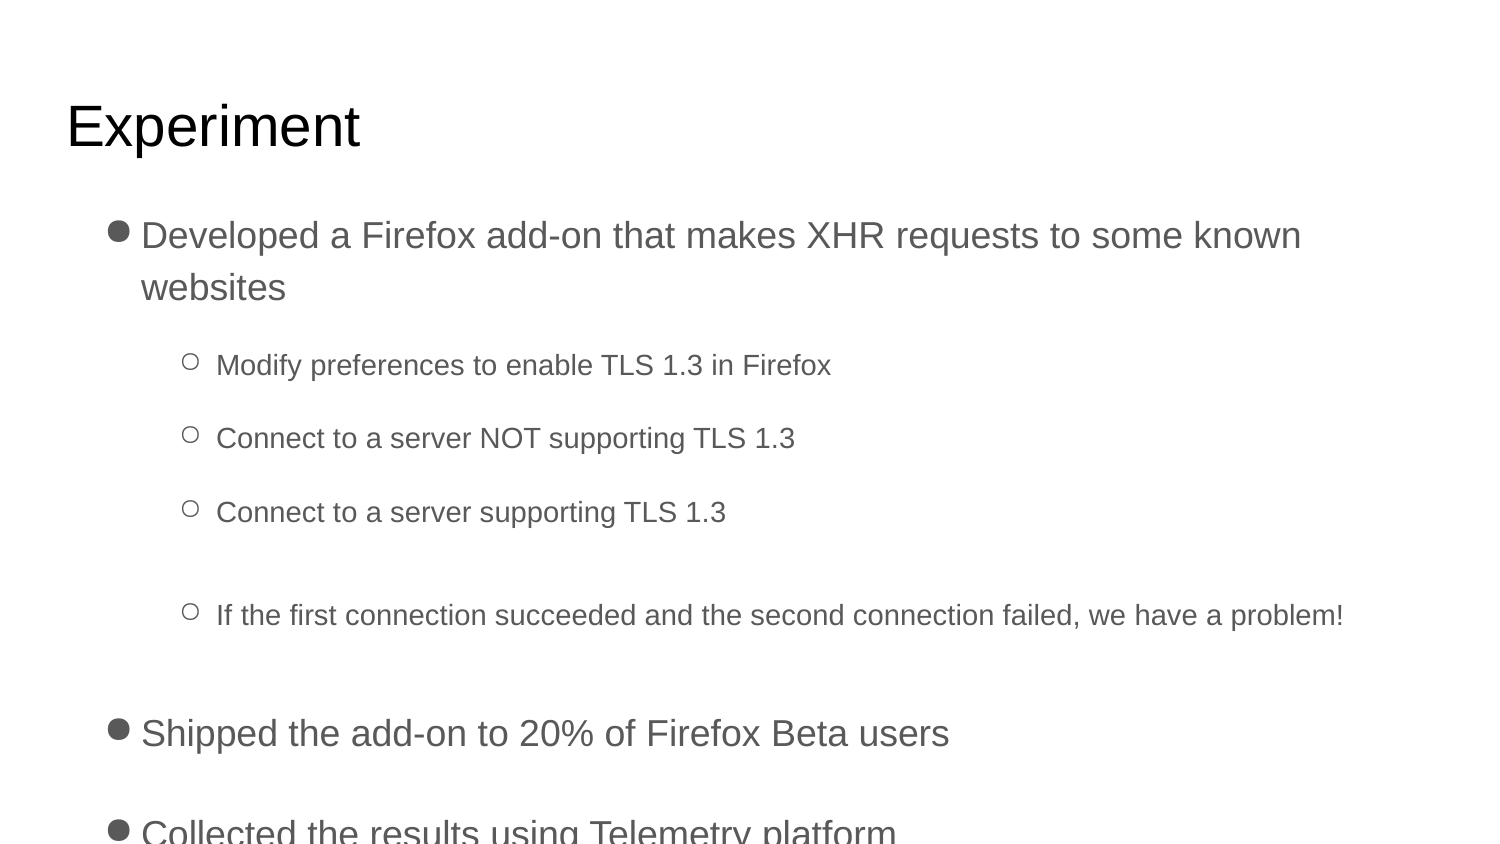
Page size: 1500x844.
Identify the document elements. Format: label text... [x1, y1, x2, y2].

list Developed a Firefox add-on that makes XHR requests to some known websites Modify preferences to enable TLS 1.3 in Firefox Connect to a server NOT supporting TLS 1.3 Connect to a server supporting TLS 1.3 If the first connection succeeded and the second connection failed, we have a problem! Shipped the add-on to 20% of Firefox Beta users Collected the results using Telemetry platform [51, 189, 1449, 750]
title Experiment [51, 72, 1449, 167]
